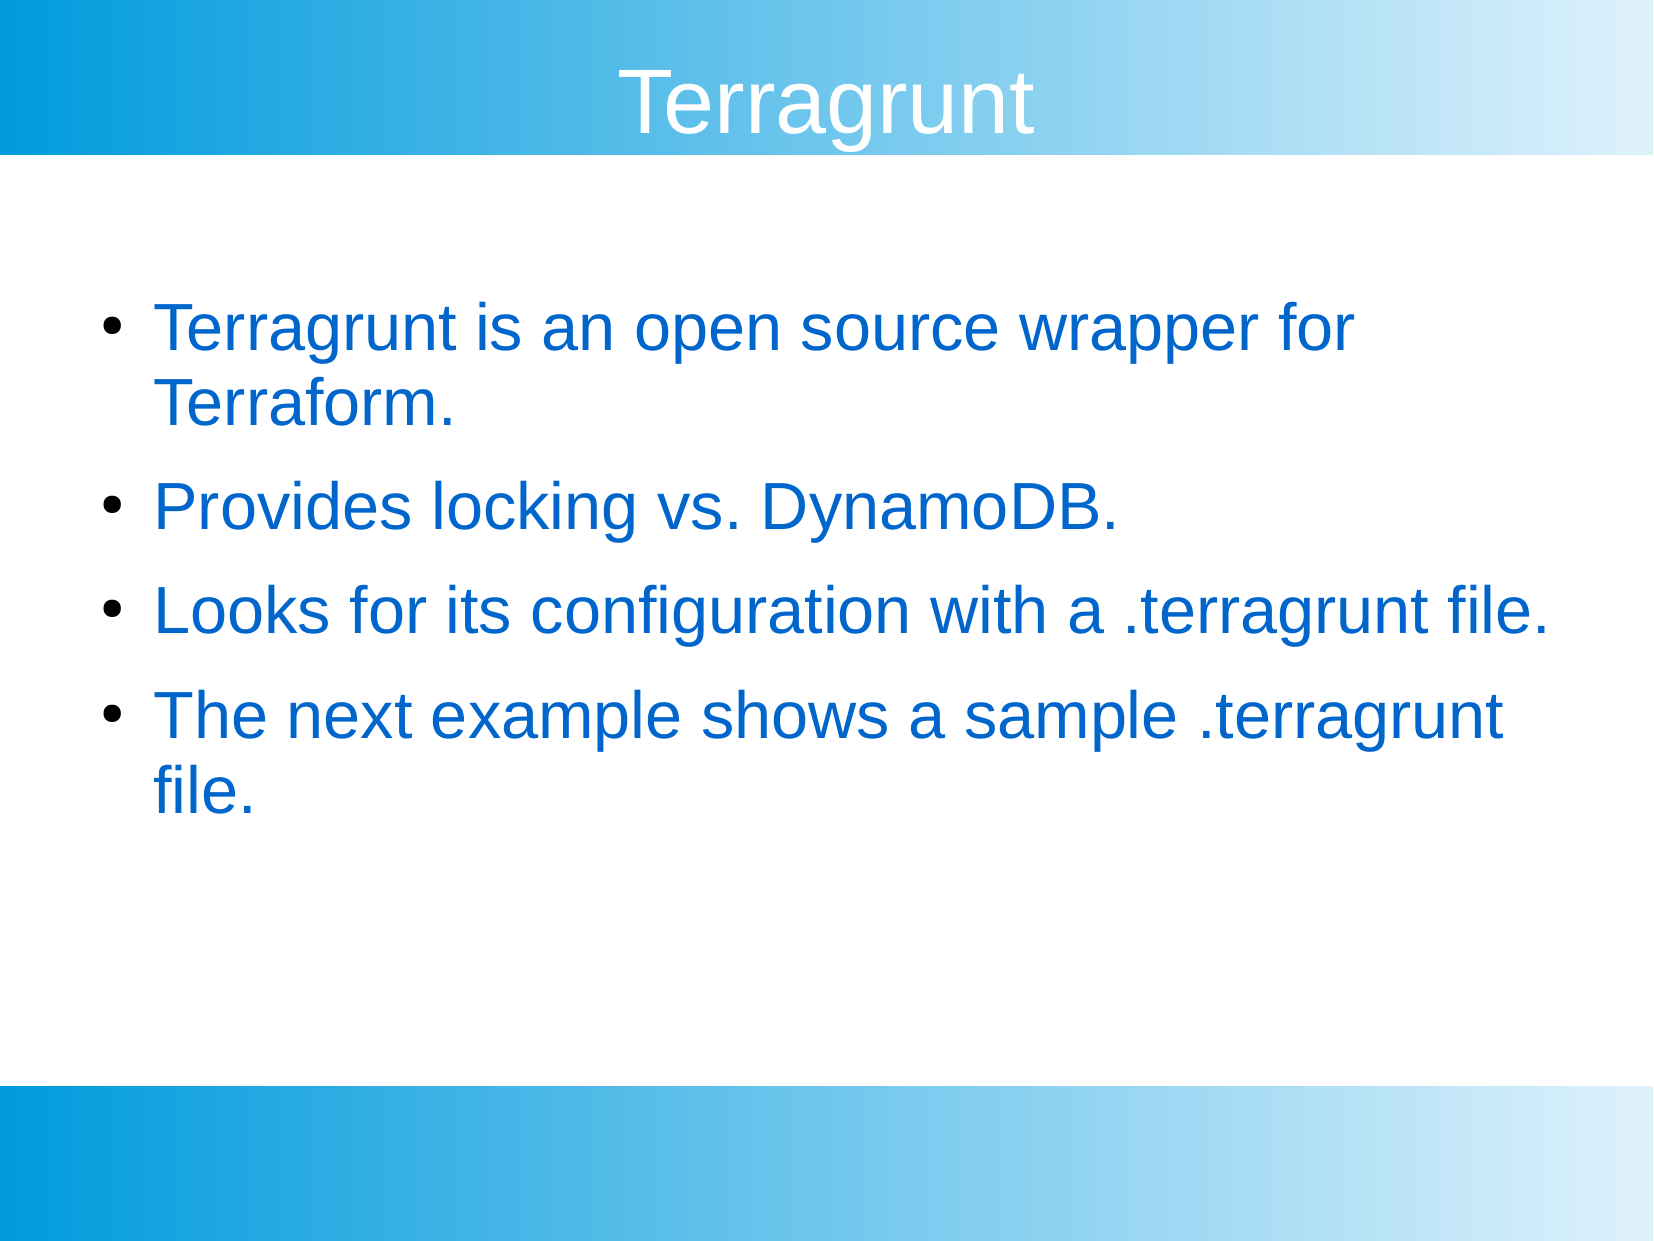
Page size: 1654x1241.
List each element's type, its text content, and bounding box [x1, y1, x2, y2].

list Terragrunt is an open source wrapper for Terraform. Provides locking vs. DynamoDB. Looks for its configuration with a .terragrunt file. The next example shows a sample .terragrunt file. [82, 290, 1571, 1010]
title Terragrunt [82, 49, 1571, 155]
